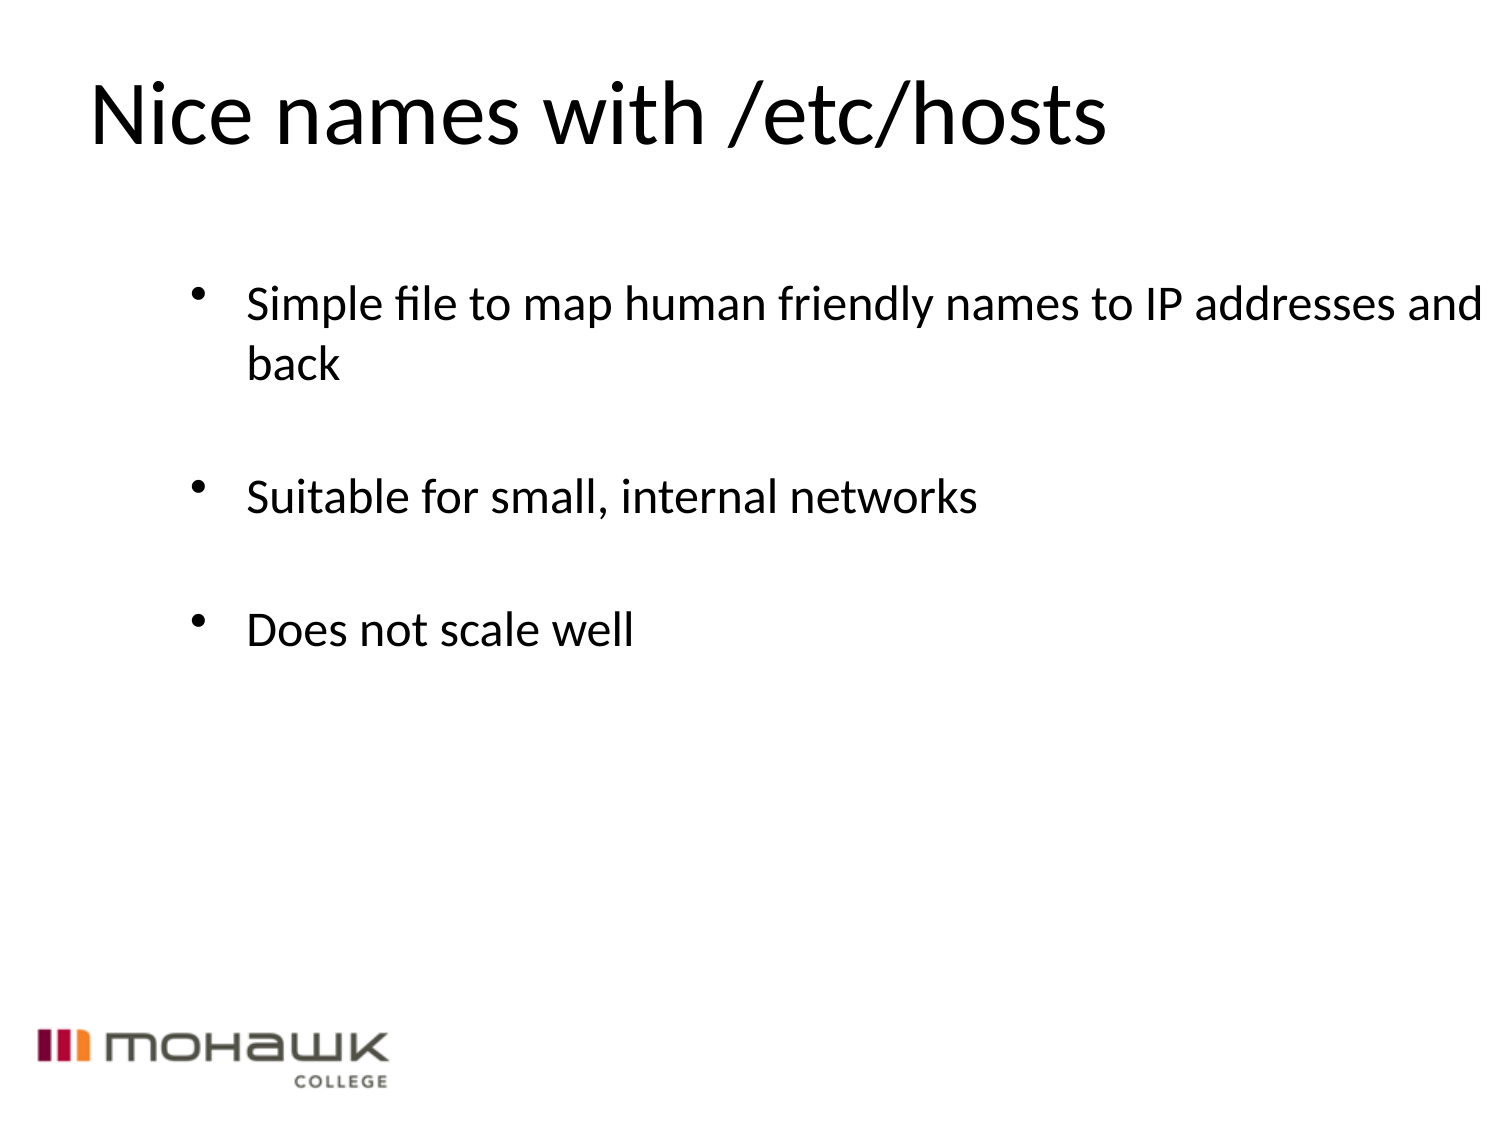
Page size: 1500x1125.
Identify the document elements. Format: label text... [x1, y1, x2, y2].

title Nice names with /etc/hosts [75, 45, 1425, 233]
list Simple file to map human friendly names to IP addresses and back Suitable for small, internal networks Does not scale well [175, 262, 1500, 1005]
picture [5, 1000, 422, 1118]
